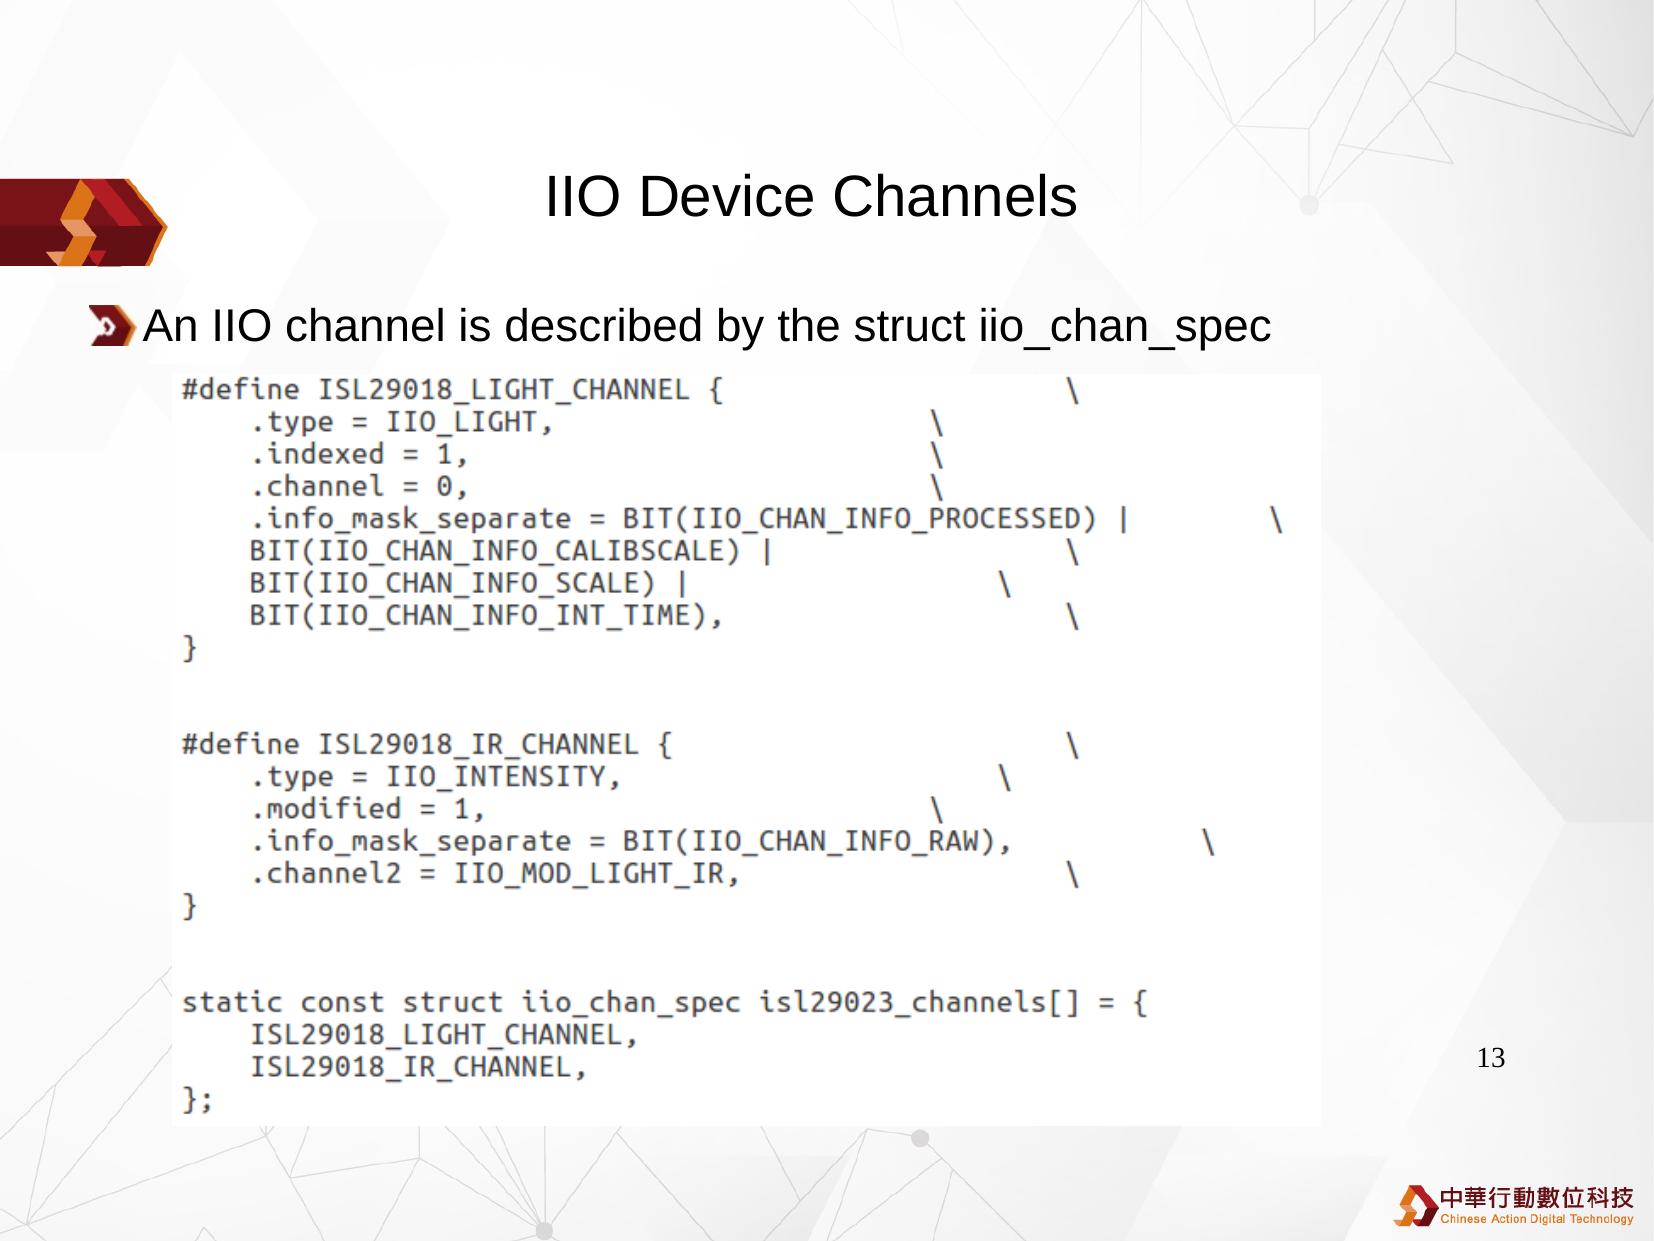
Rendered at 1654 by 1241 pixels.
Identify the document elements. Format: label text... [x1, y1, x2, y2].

list An IIO channel is described by the struct iio_chan_spec [71, 300, 1561, 1020]
title IIO Device Channels [118, 112, 1506, 281]
picture [0, 0, 1654, 1241]
